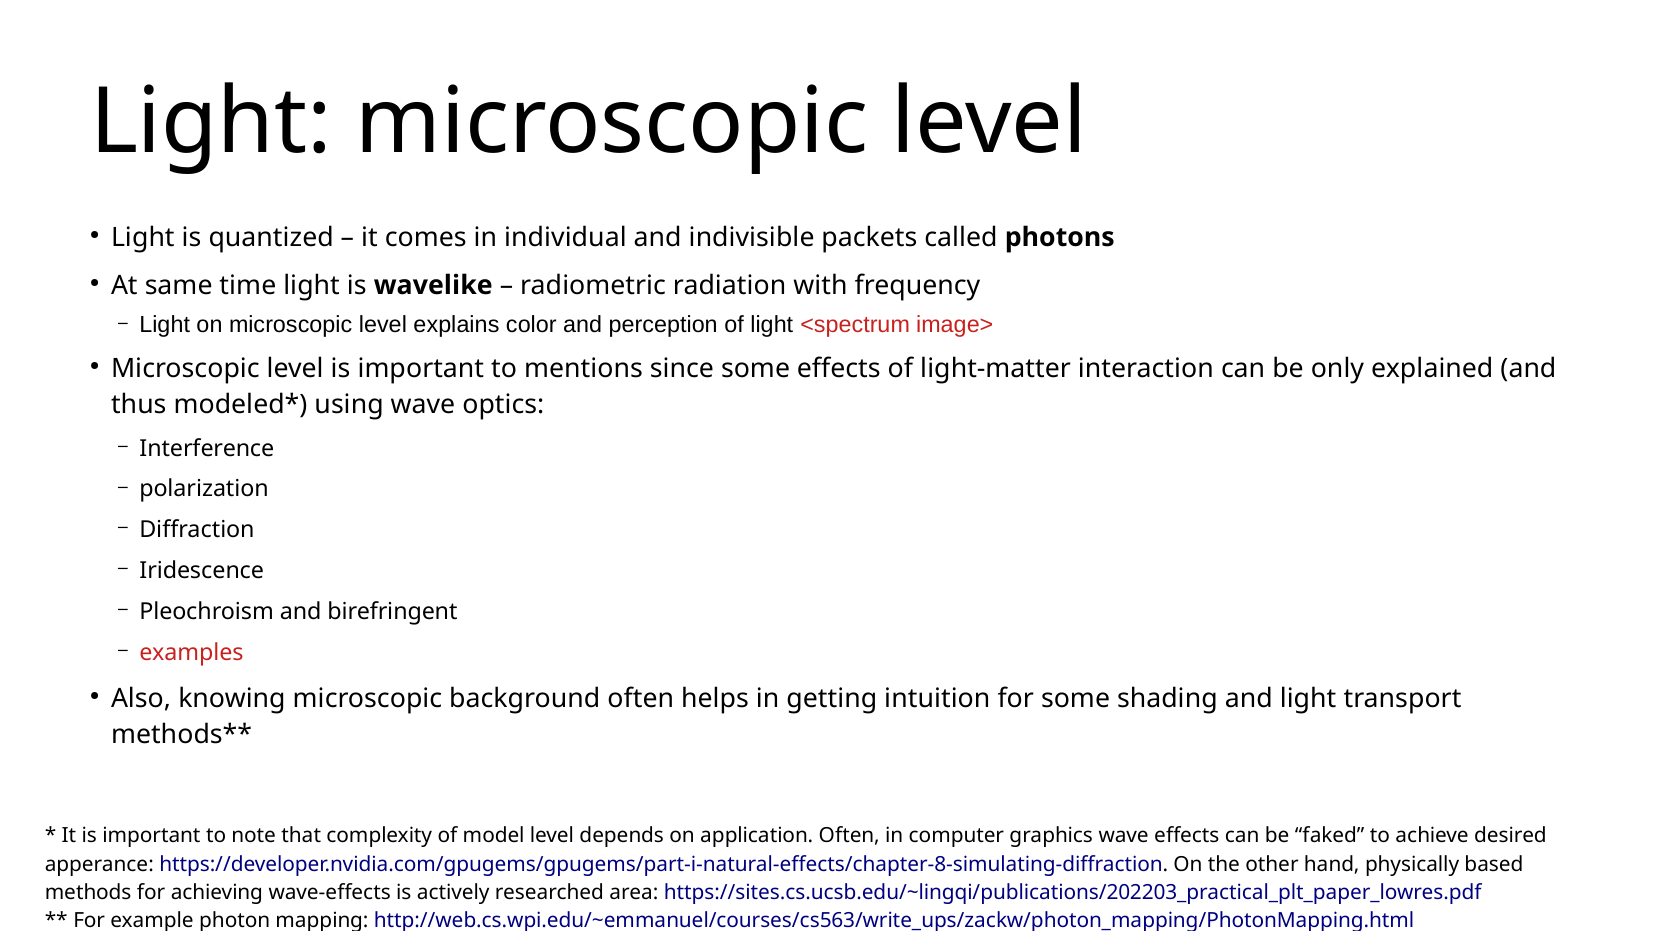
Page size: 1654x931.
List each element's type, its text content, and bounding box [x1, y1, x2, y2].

list Light is quantized – it comes in individual and indivisible packets called photons At same time light is wavelike – radiometric radiation with frequency Light on microscopic level explains color and perception of light <spectrum image> Microscopic level is important to mentions since some effects of light-matter interaction can be only explained (and thus modeled*) using wave optics: Interference polarization Diffraction Iridescence Pleochroism and birefringent examples Also, knowing microscopic background often helps in getting intuition for some shading and light transport methods** [82, 217, 1571, 758]
text_box * It is important to note that complexity of model level depends on application. Often, in computer graphics wave effects can be “faked” to achieve desired apperance: https://developer.nvidia.com/gpugems/gpugems/part-i-natural-effects/chapter-8-simulating-diffraction. On the other hand, physically based methods for achieving wave-effects is actively researched area: https://sites.cs.ucsb.edu/~lingqi/publications/202203_practical_plt_paper_lowres.pdf ** For example photon mapping: http://web.cs.wpi.edu/~emmanuel/courses/cs563/write_ups/zackw/photon_mapping/PhotonMapping.html [30, 813, 1621, 931]
title Light: microscopic level [90, 39, 1579, 196]
